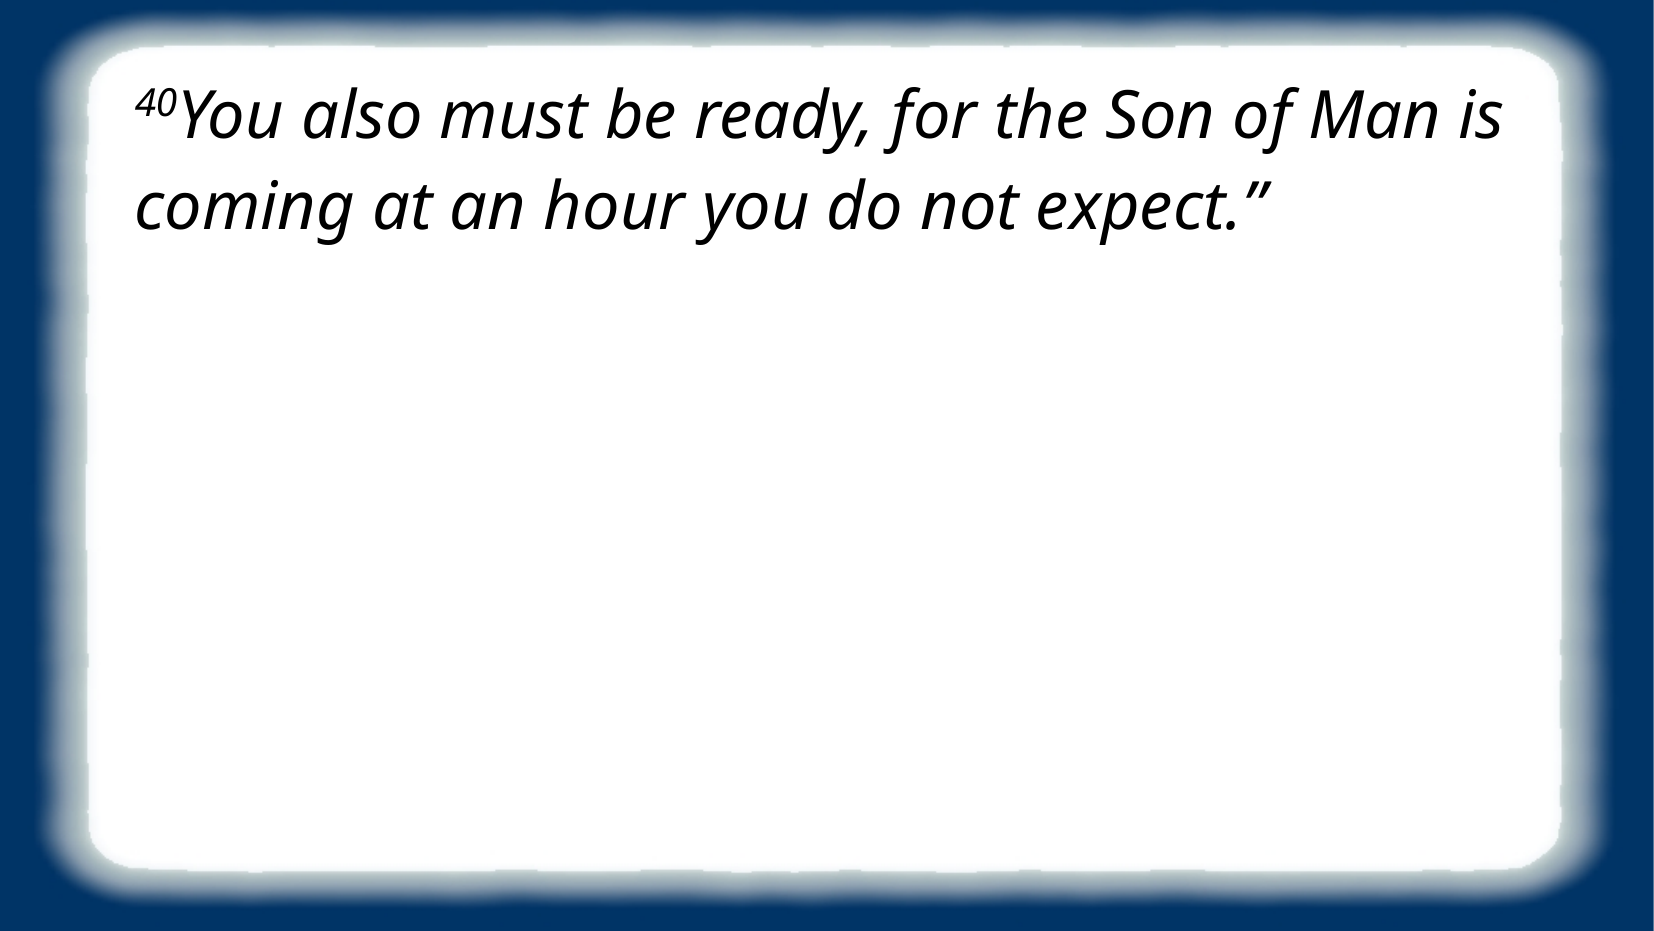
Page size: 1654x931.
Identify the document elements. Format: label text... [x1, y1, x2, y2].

picture [0, 0, 1654, 931]
text_box 40You also must be ready, for the Son of Man is coming at an hour you do not expect.” [120, 60, 1531, 253]
